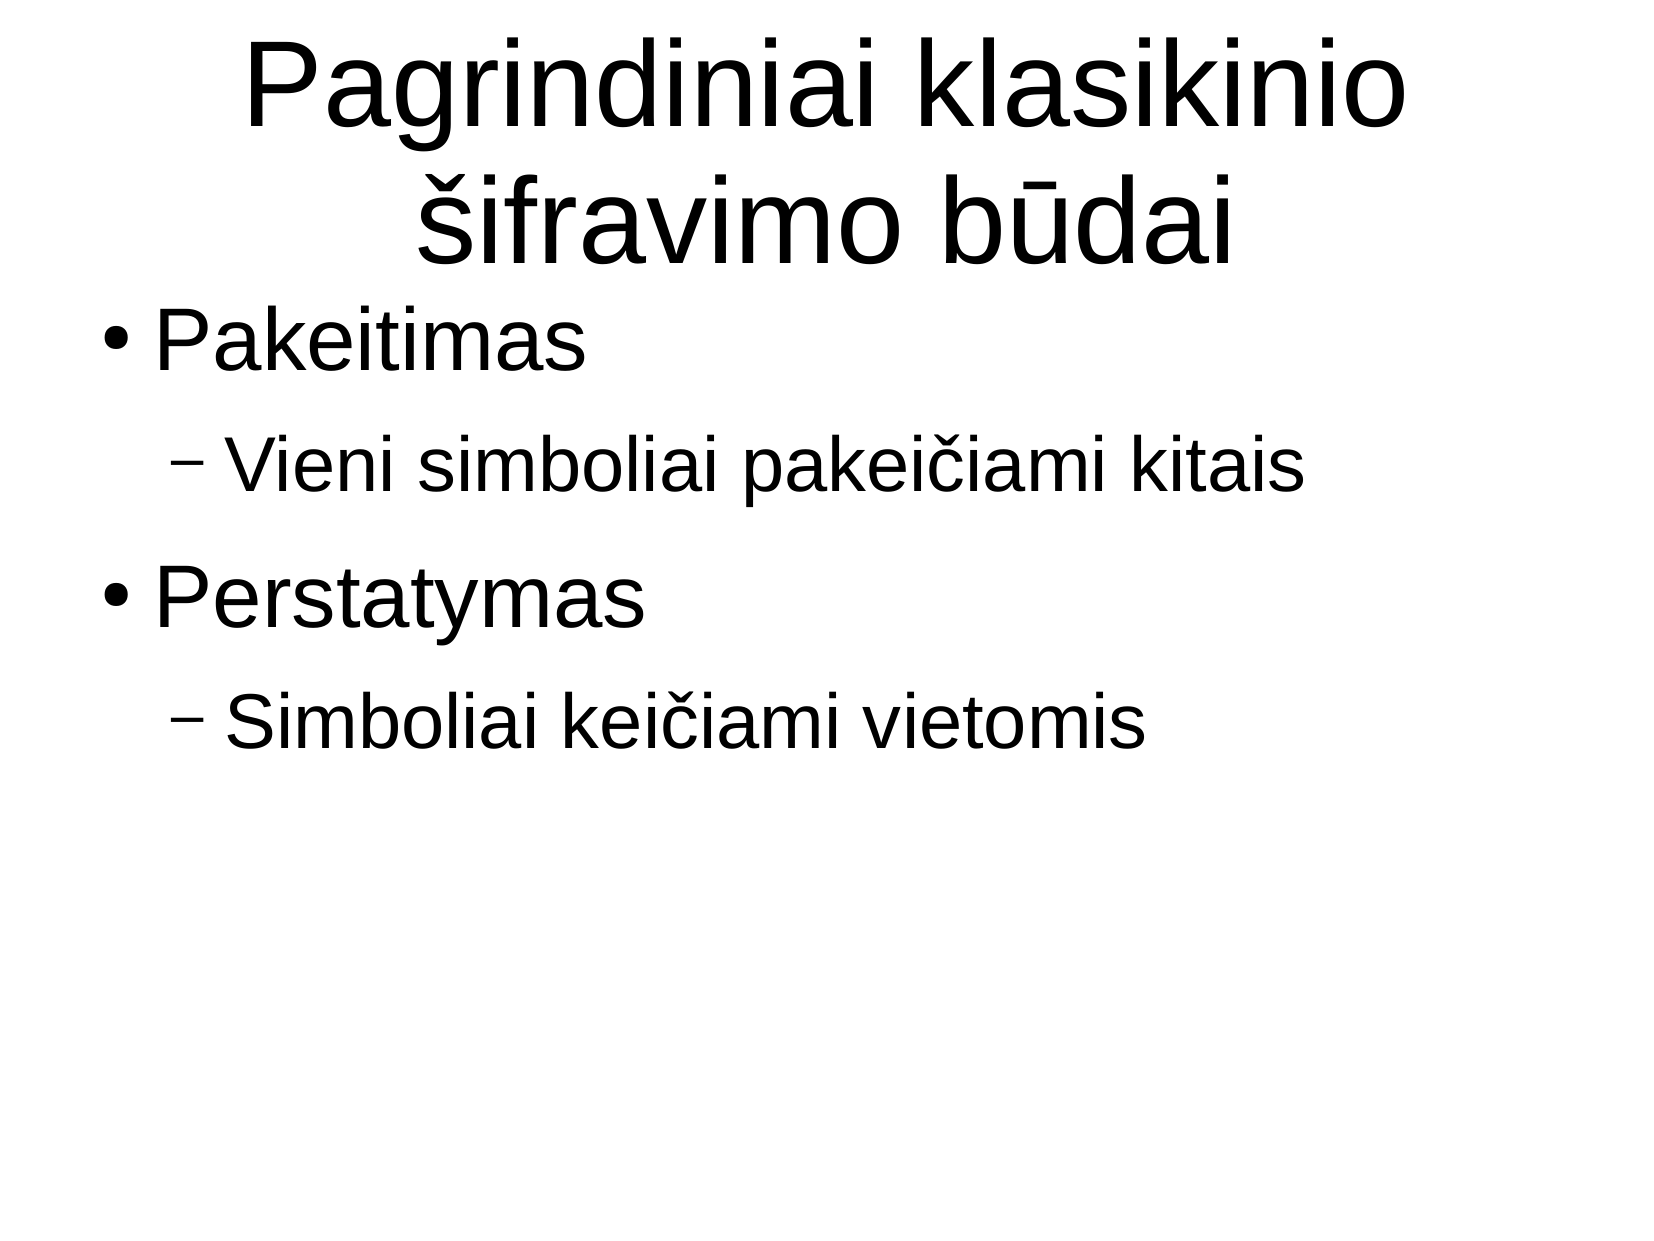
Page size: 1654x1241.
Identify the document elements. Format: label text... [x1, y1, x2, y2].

list Pakeitimas Vieni simboliai pakeičiami kitais Perstatymas Simboliai keičiami vietomis [82, 290, 1571, 1010]
title Pagrindiniai klasikinio šifravimo būdai [82, 16, 1571, 290]
